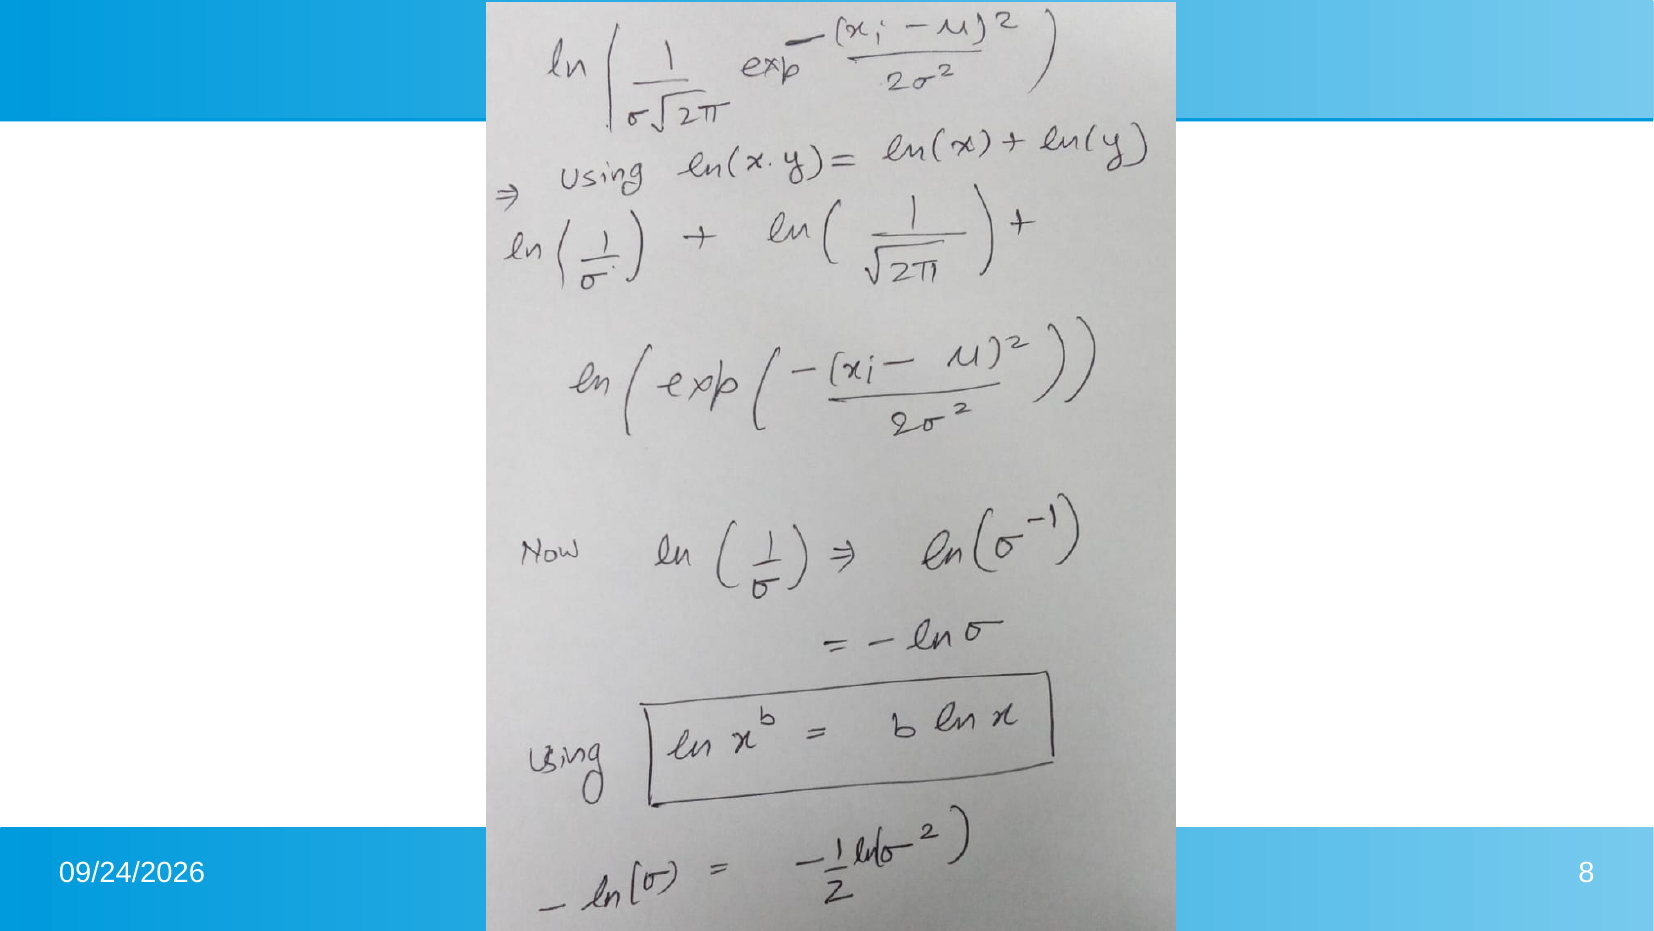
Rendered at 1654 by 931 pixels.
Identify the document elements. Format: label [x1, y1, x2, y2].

picture [486, 2, 1176, 931]
